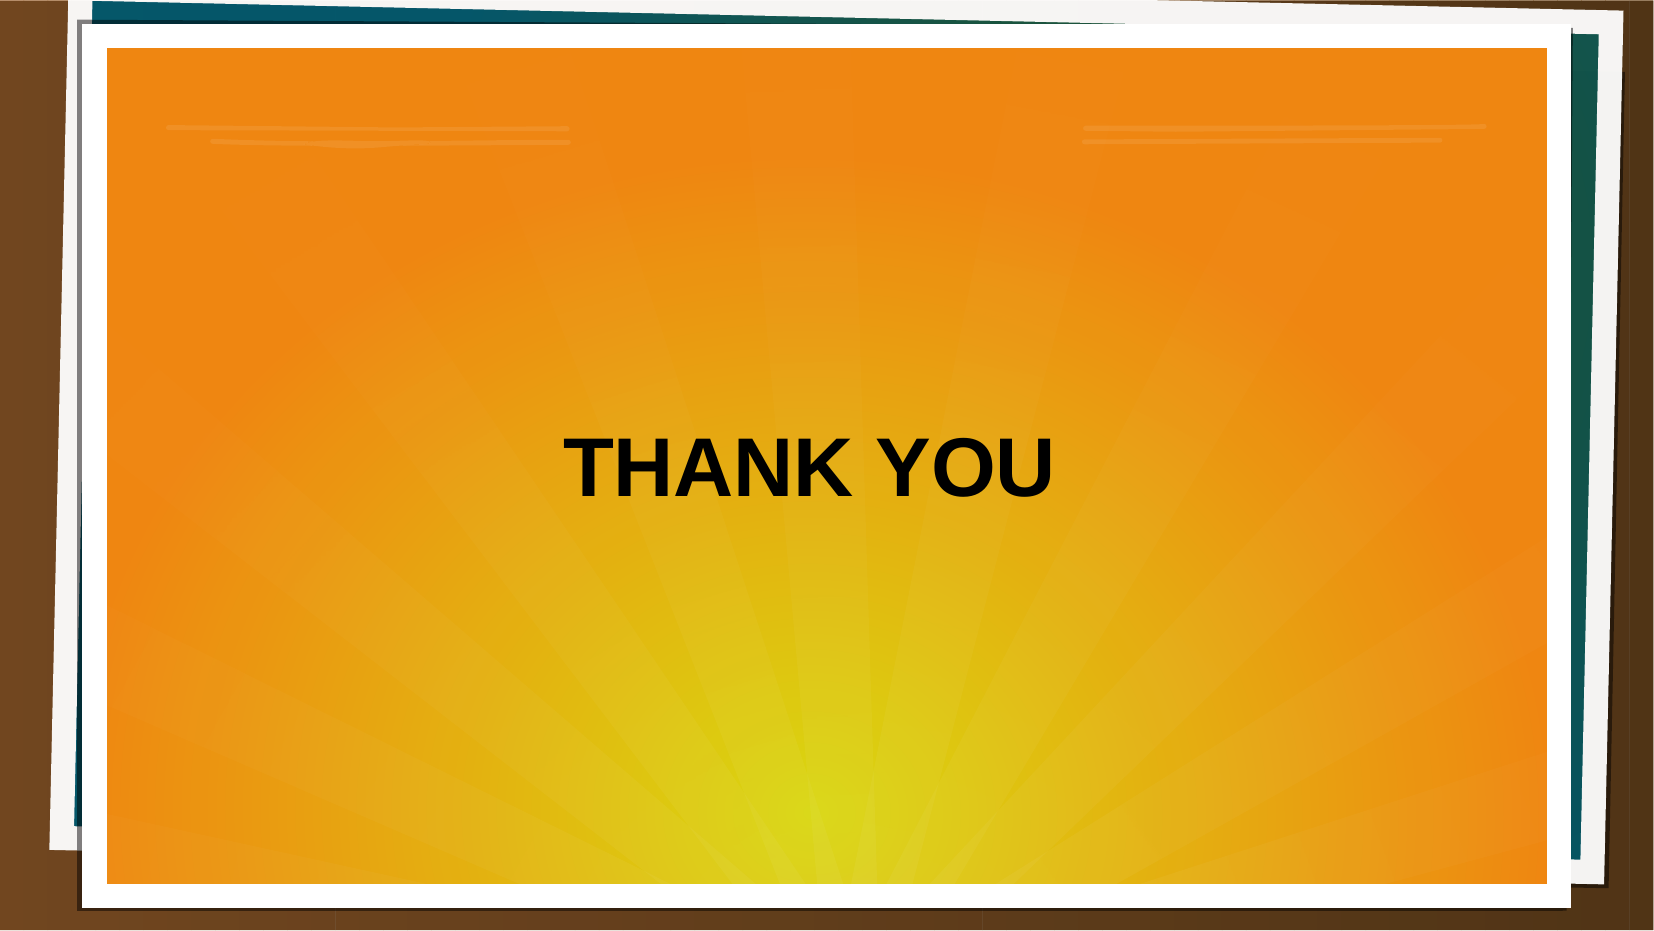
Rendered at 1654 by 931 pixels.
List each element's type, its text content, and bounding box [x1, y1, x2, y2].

text_box THANK YOU [307, 413, 1264, 522]
